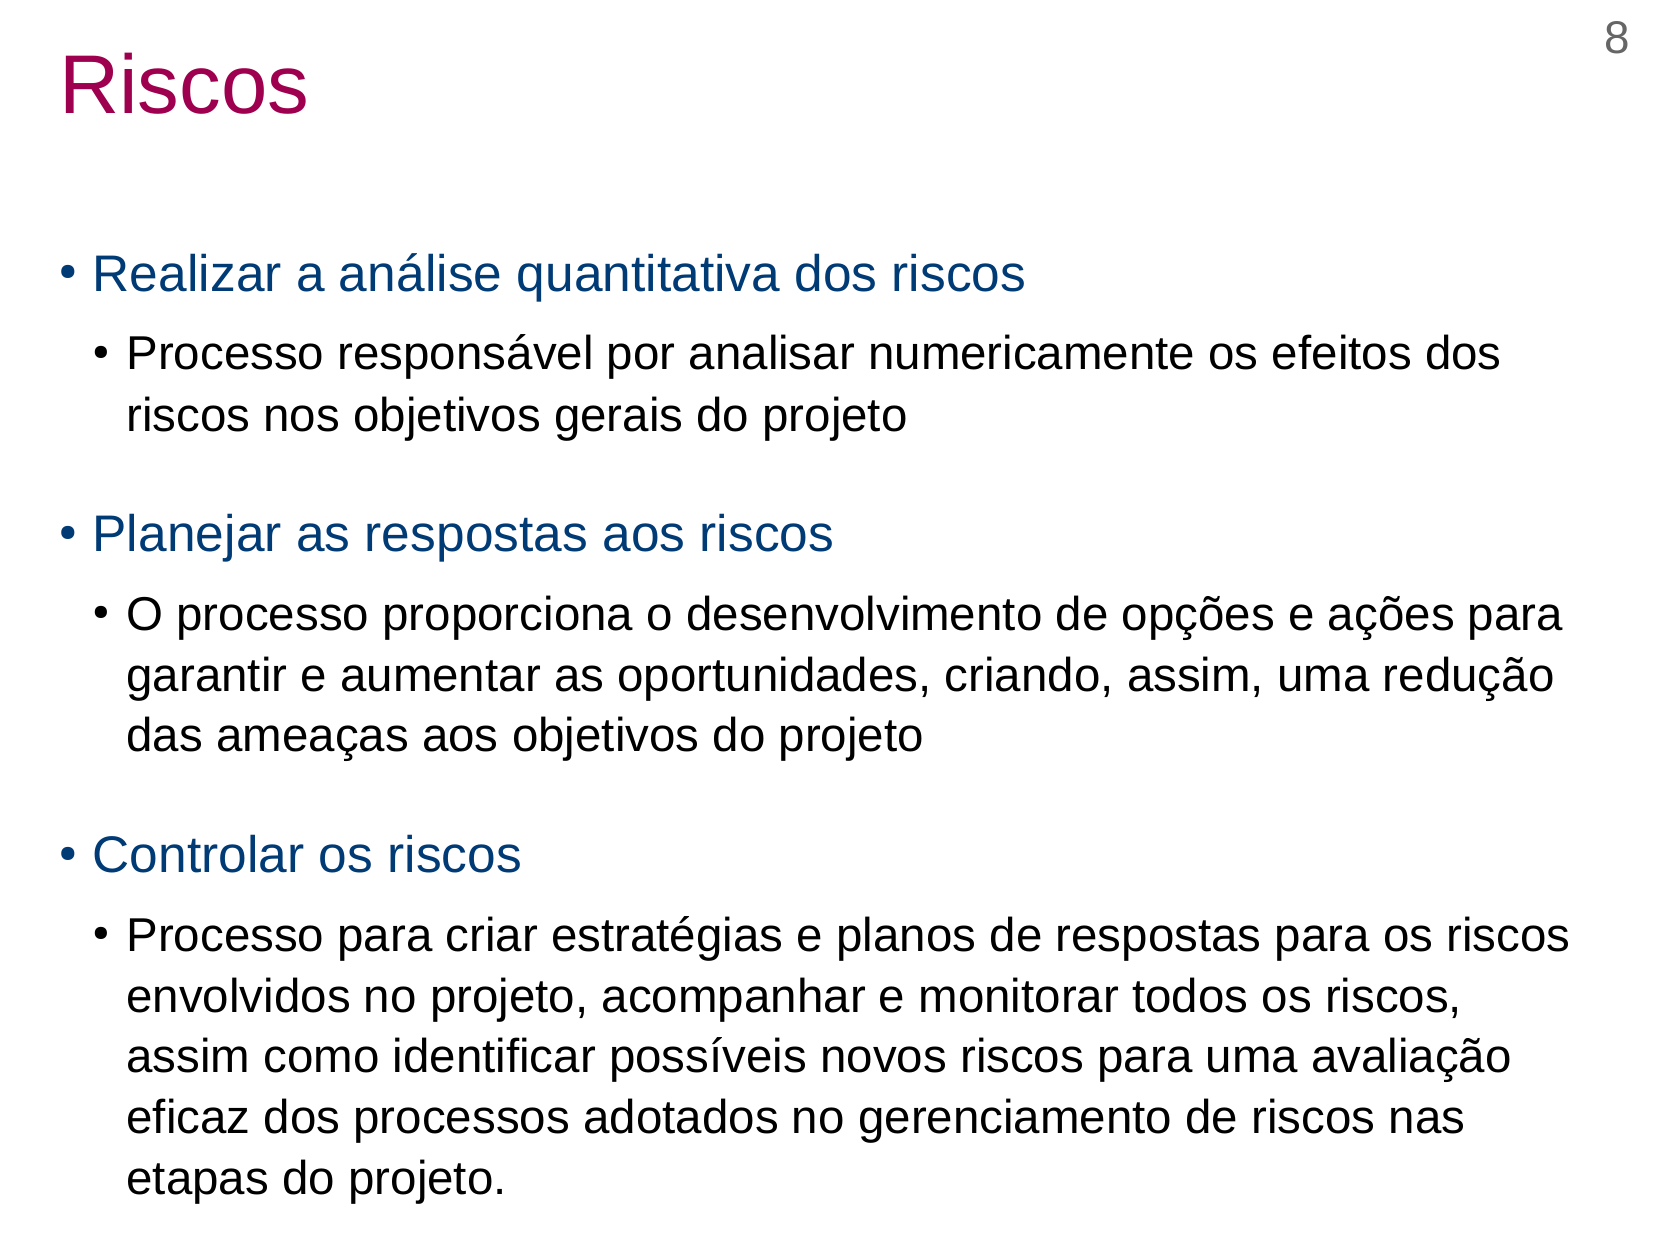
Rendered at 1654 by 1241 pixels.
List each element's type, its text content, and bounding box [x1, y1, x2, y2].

list Realizar a análise quantitativa dos riscos Processo responsável por analisar numericamente os efeitos dos riscos nos objetivos gerais do projeto Planejar as respostas aos riscos O processo proporciona o desenvolvimento de opções e ações para garantir e aumentar as oportunidades, criando, assim, uma redução das ameaças aos objetivos do projeto Controlar os riscos Processo para criar estratégias e planos de respostas para os riscos envolvidos no projeto, acompanhar e monitorar todos os riscos, assim como identificar possíveis novos riscos para uma avaliação eficaz dos processos adotados no gerenciamento de riscos nas etapas do projeto. [59, 236, 1595, 1211]
title Riscos [59, 29, 1595, 148]
